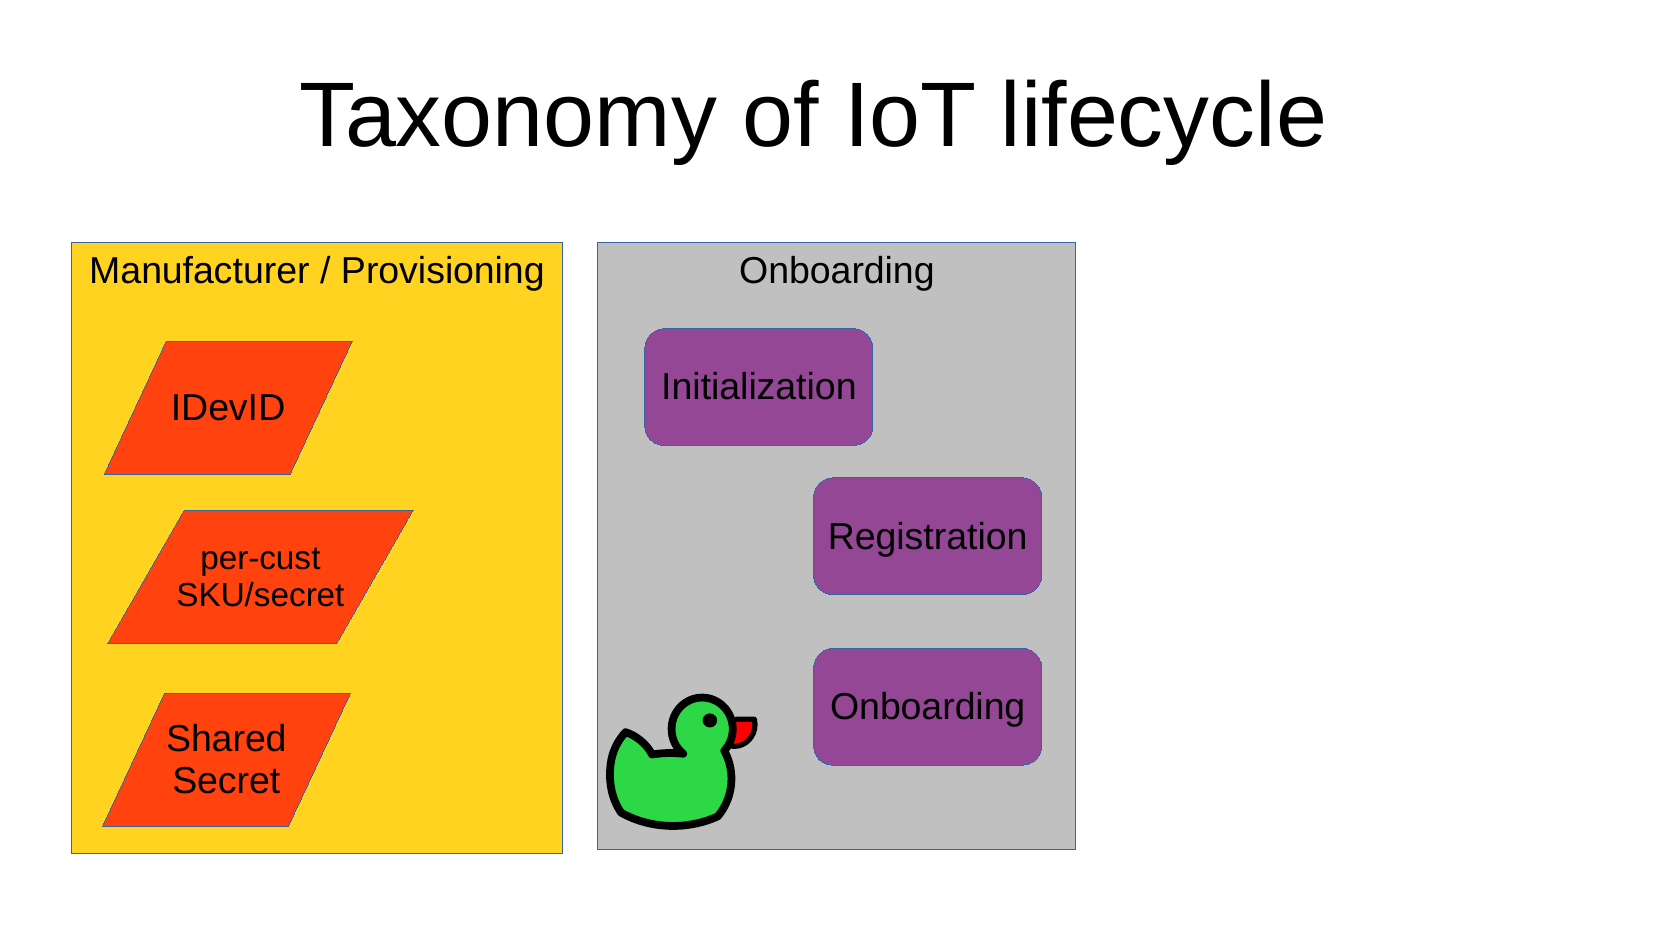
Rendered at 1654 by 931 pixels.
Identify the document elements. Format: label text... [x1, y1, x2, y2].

title Taxonomy of IoT lifecycle [82, 37, 1571, 193]
text_box per-cust SKU/secret [107, 510, 414, 644]
text_box Initialization [644, 328, 873, 446]
text_box Manufacturer / Provisioning [71, 242, 563, 854]
picture [597, 682, 766, 850]
text_box Onboarding [597, 242, 1076, 850]
text_box Shared Secret [102, 693, 351, 827]
text_box Onboarding [813, 648, 1042, 766]
text_box Registration [813, 477, 1042, 595]
text_box IDevID [104, 341, 353, 475]
